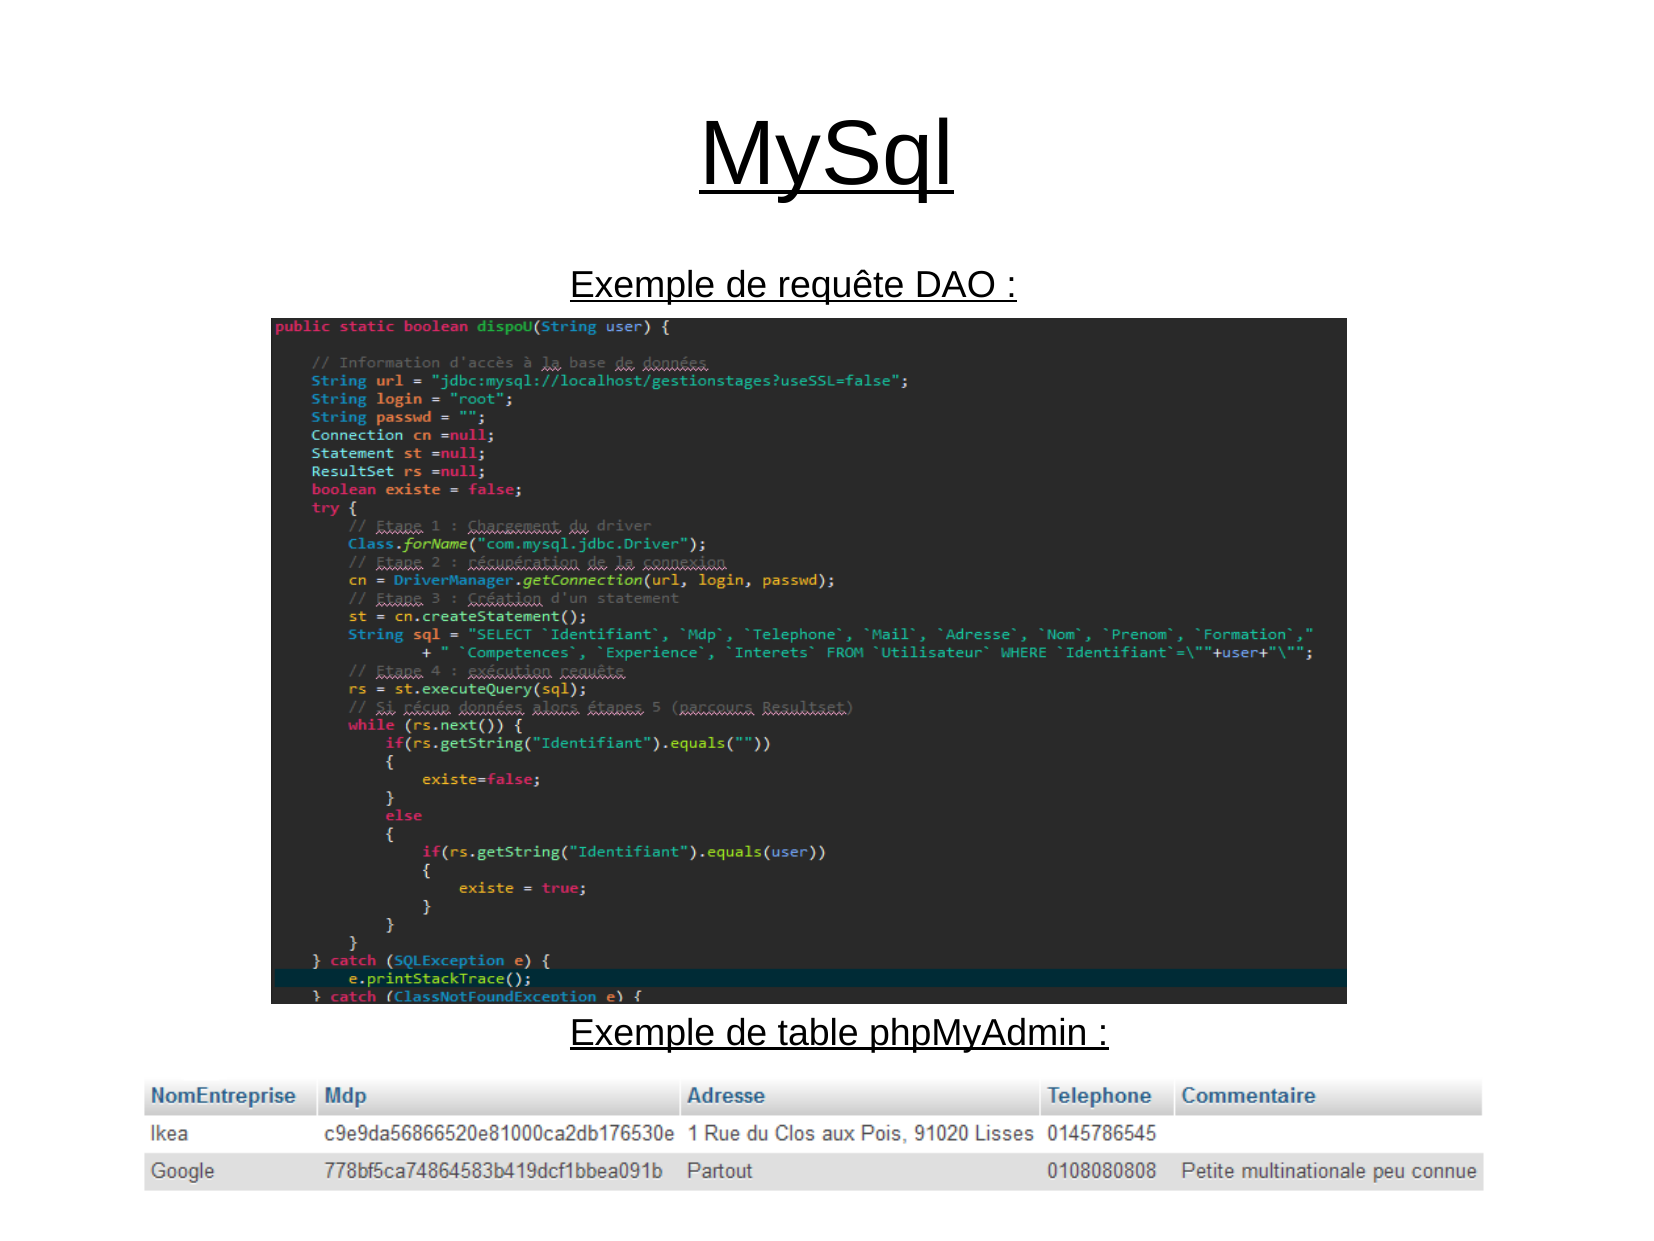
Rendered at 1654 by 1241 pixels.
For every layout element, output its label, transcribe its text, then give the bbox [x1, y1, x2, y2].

picture [271, 318, 1347, 1004]
picture [460, 974, 466, 983]
picture [496, 977, 504, 983]
picture [517, 973, 521, 985]
picture [475, 977, 490, 983]
picture [450, 973, 457, 983]
picture [349, 977, 357, 983]
title MySql [82, 49, 1571, 257]
text_box Exemple de table phpMyAdmin : [555, 1004, 1123, 1061]
picture [140, 1064, 1501, 1205]
picture [395, 977, 403, 983]
picture [432, 977, 444, 983]
text_box Exemple de requête DAO : [555, 256, 1032, 314]
